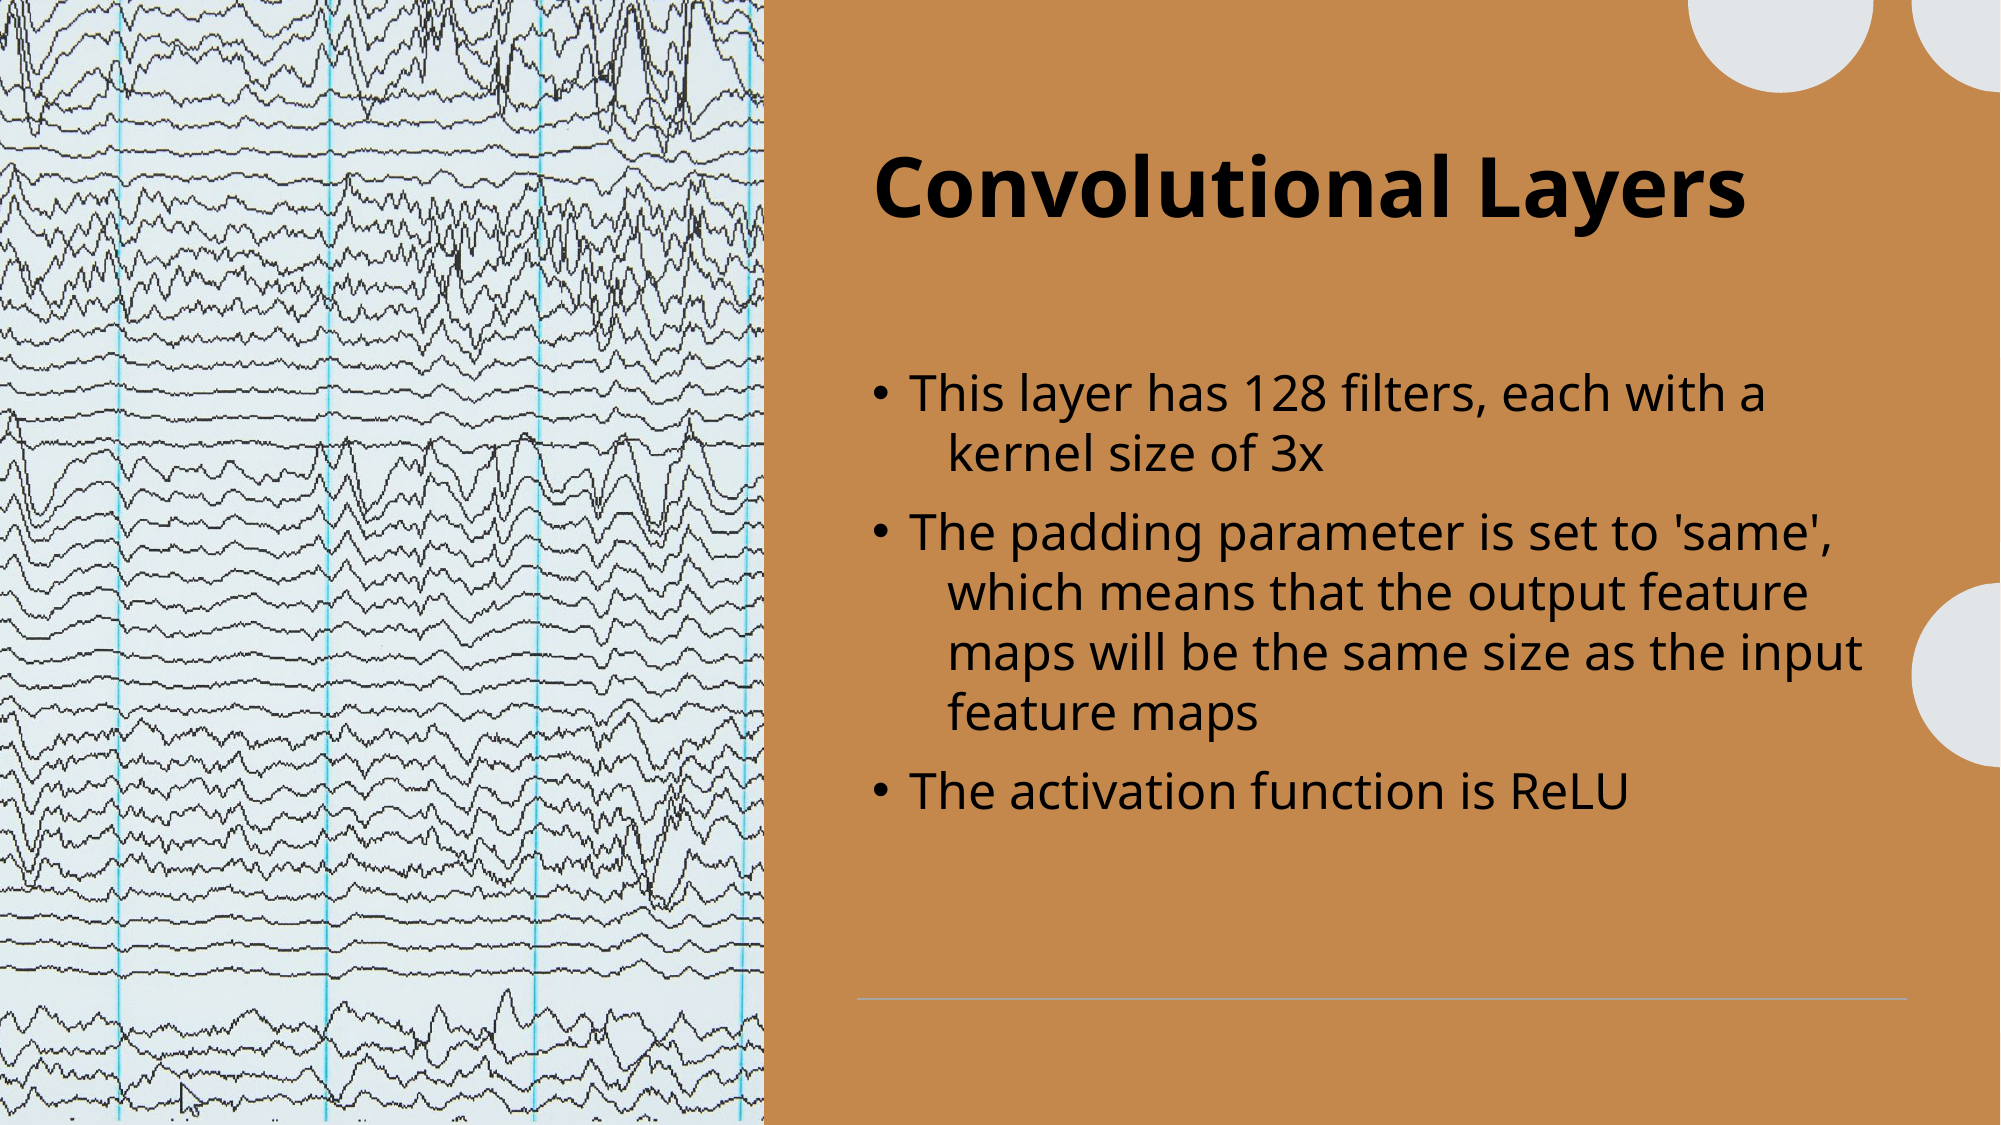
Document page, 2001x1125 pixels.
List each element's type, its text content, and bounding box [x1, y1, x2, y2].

list This layer has 128 filters, each with a kernel size of 3x The padding parameter is set to 'same', which means that the output feature maps will be the same size as the input feature maps The activation function is ReLU [857, 354, 1908, 946]
title Convolutional Layers [857, 126, 1908, 335]
text_box [764, 0, 2000, 1125]
picture [0, 0, 764, 1125]
